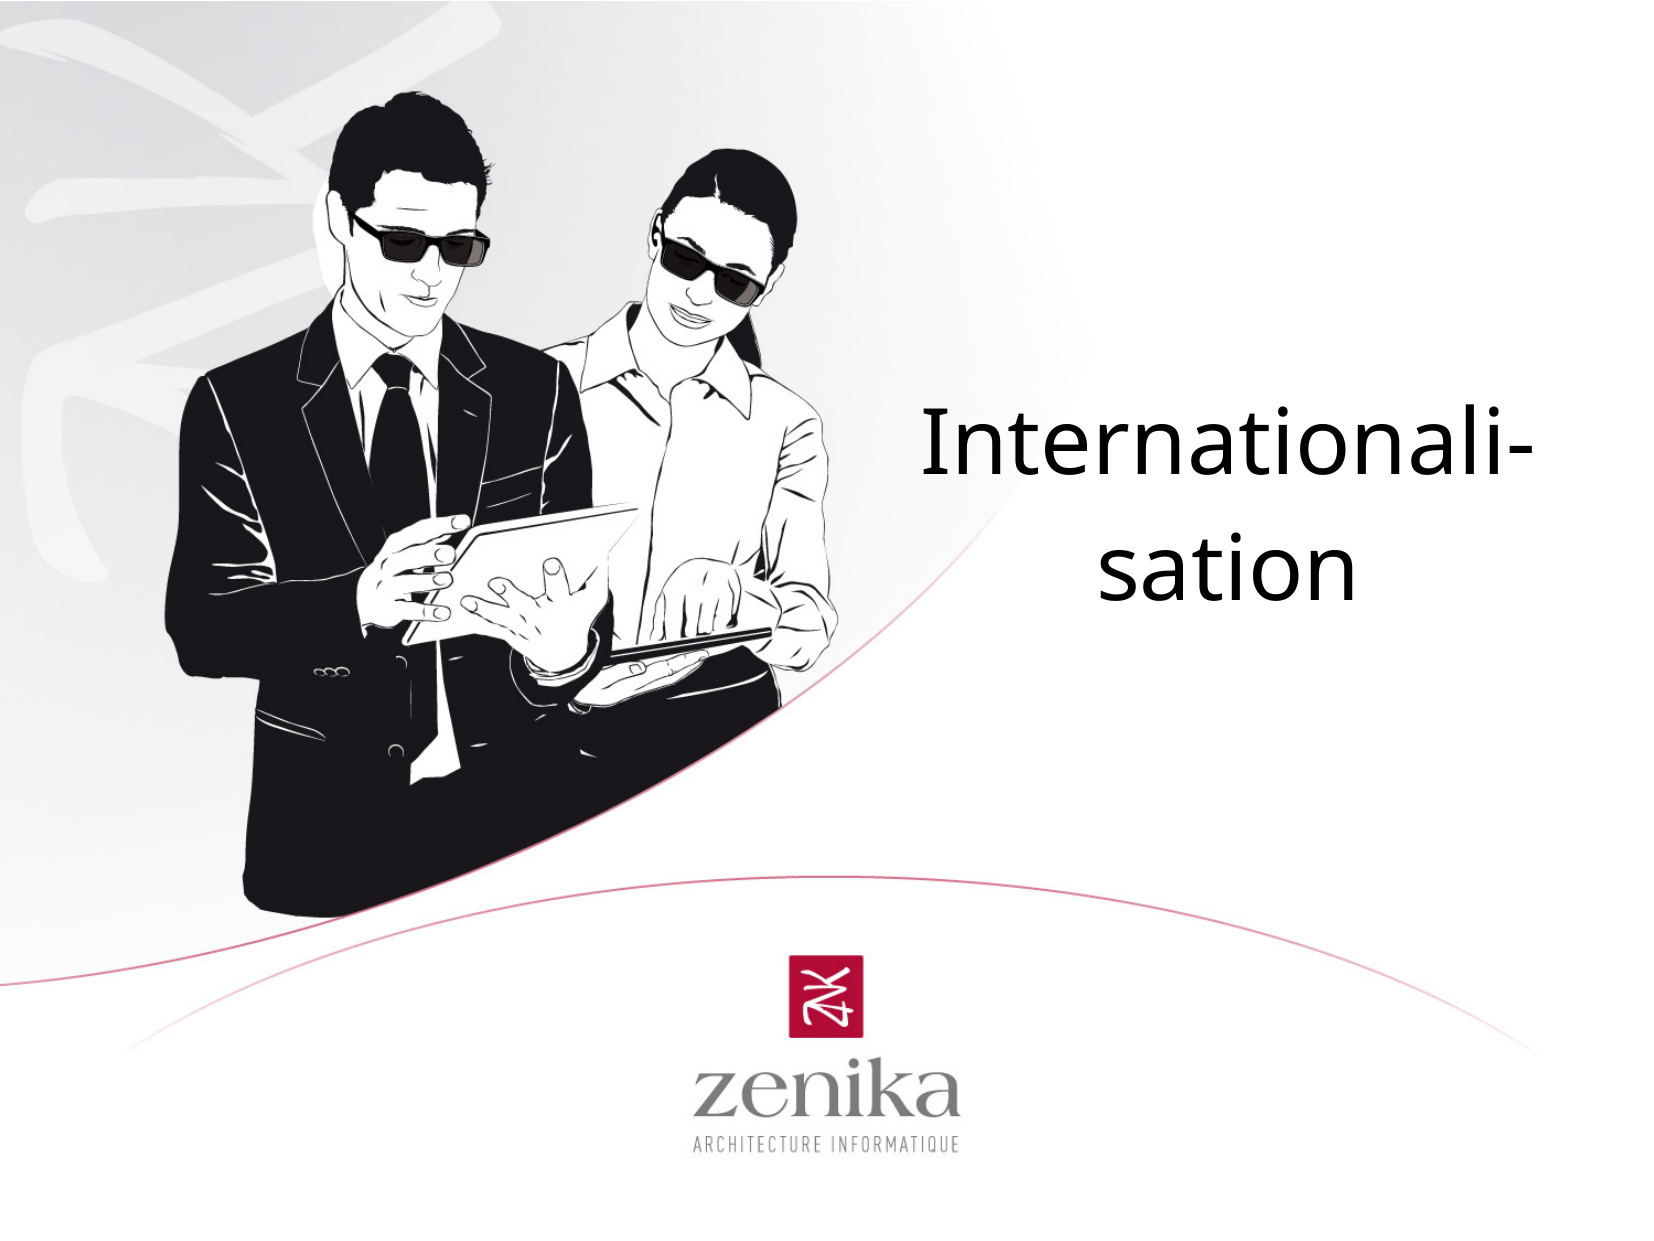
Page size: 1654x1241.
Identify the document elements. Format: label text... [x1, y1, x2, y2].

picture [0, 1, 1652, 1241]
subtitle [885, 590, 1571, 875]
title Internationali-sation [885, 320, 1571, 590]
